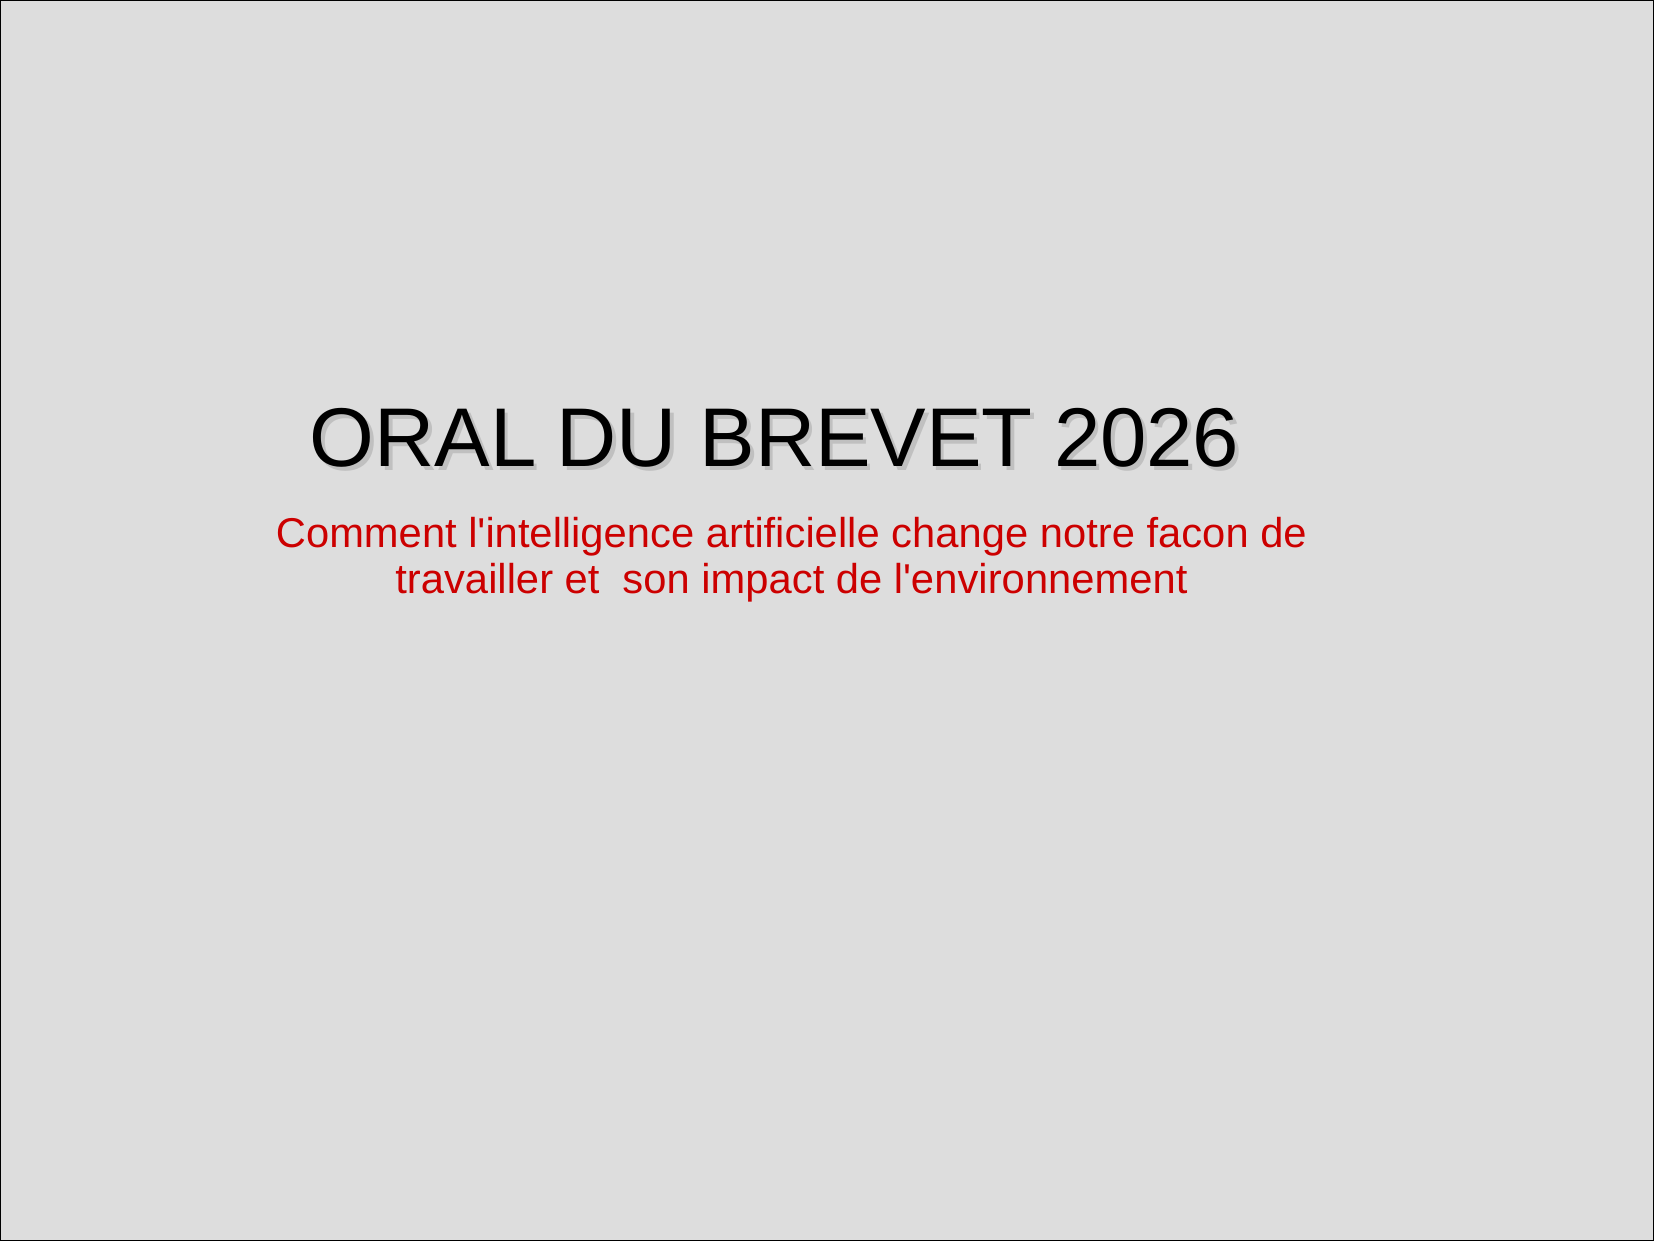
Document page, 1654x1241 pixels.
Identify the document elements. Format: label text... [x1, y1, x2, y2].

text_box [0, 0, 1654, 1241]
text_box ORAL DU BREVET 2026 [295, 383, 1388, 492]
text_box Comment l'intelligence artificielle change notre facon de travailler et son impact de l'environnement [254, 501, 1329, 704]
